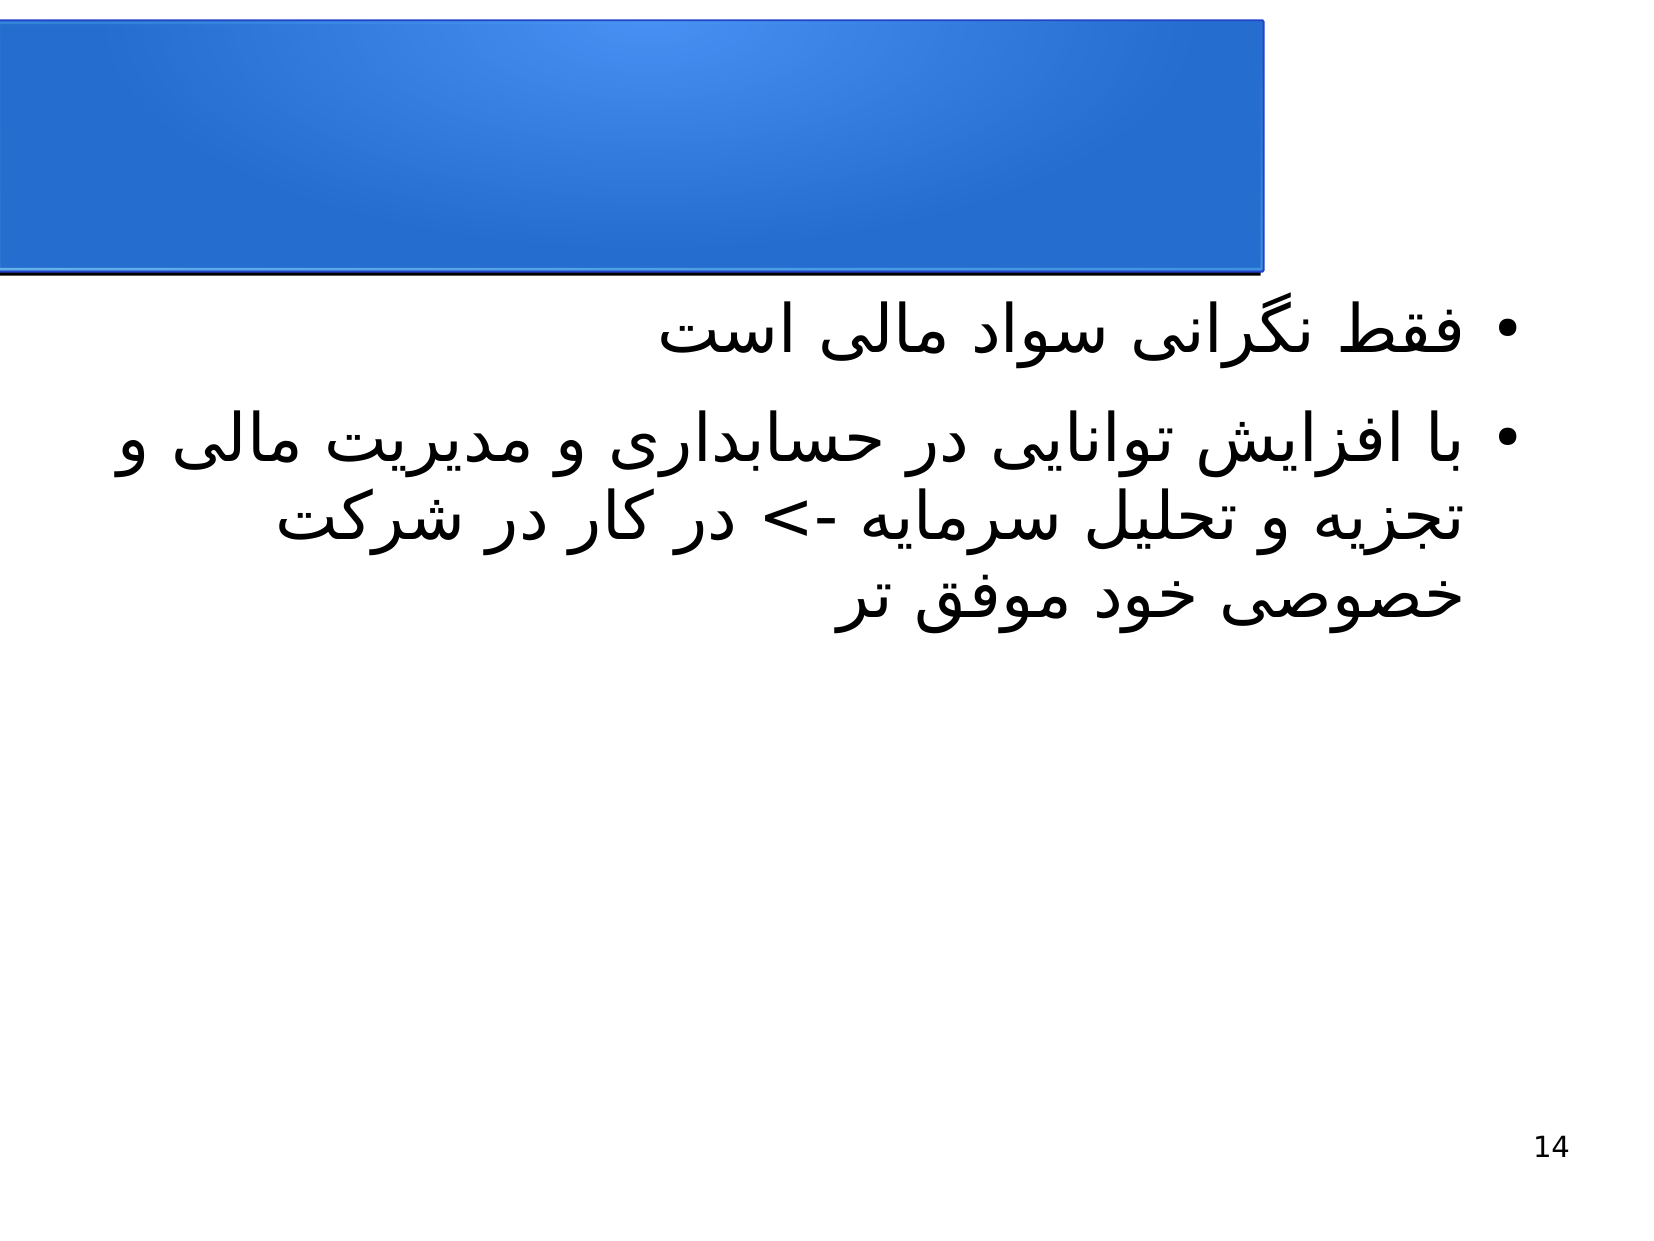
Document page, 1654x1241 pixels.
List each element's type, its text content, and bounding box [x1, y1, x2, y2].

list فقط نگرانی سواد مالی است با افزایش توانایی در حسابداری و مدیریت مالی و تجزیه و تحلیل سرمایه -> در کار در شرکت خصوصی خود موفق تر [82, 290, 1538, 1010]
